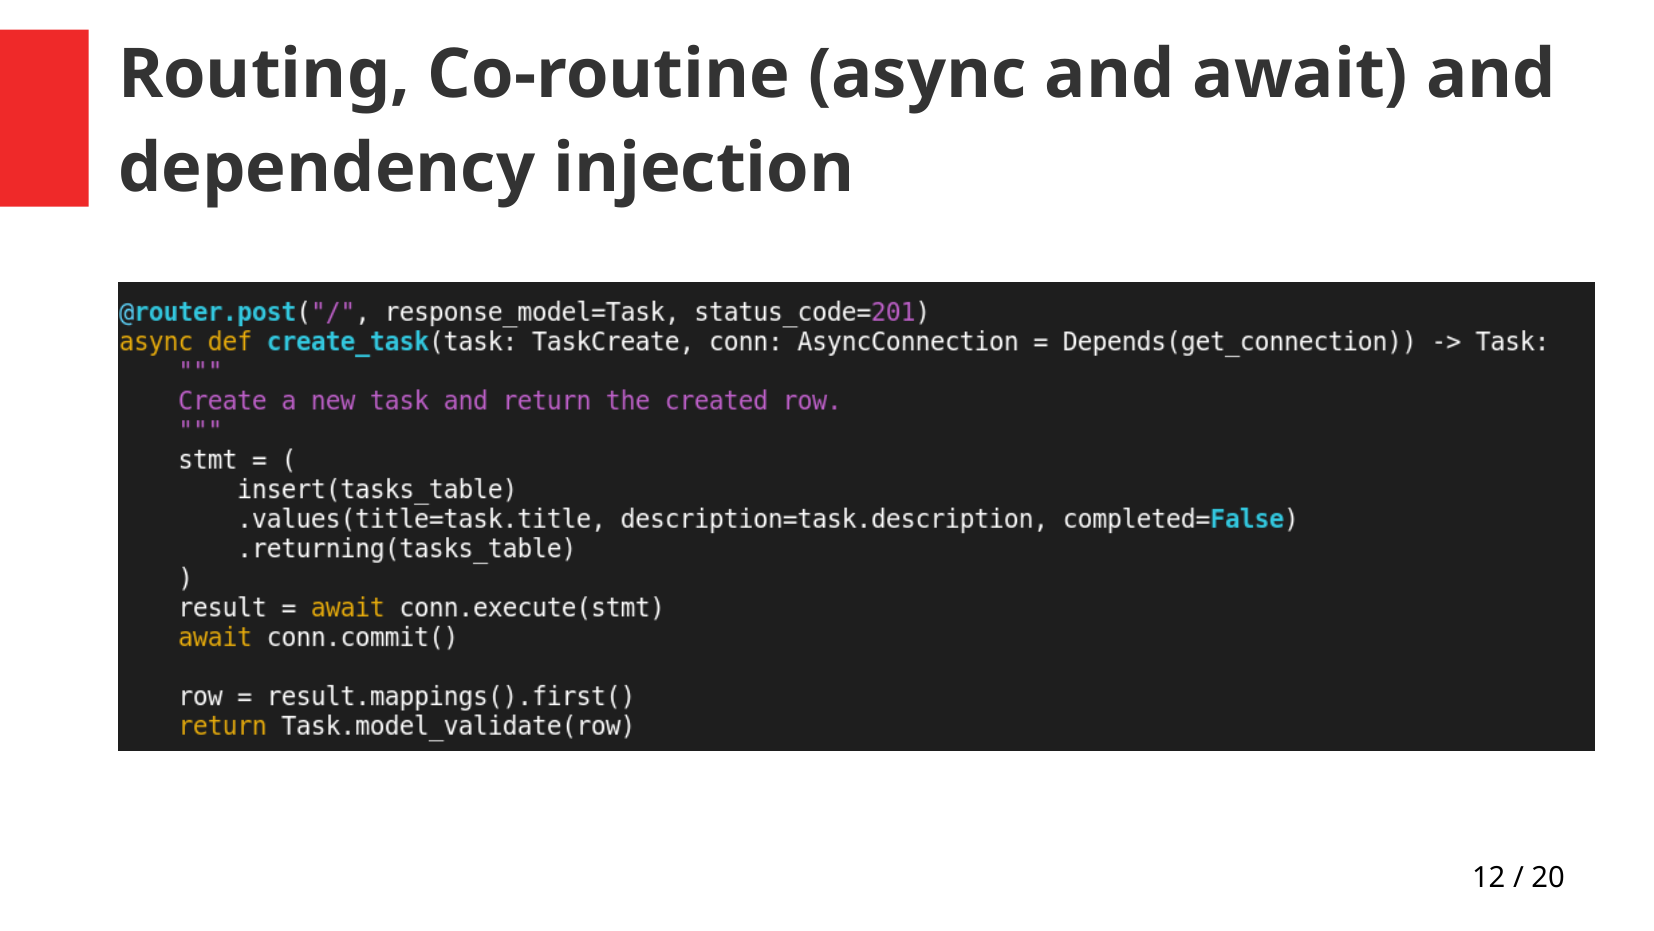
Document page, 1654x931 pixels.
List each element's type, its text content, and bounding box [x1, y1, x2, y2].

picture [118, 282, 1595, 751]
title Routing, Co-routine (async and await) and dependency injection [118, 29, 1595, 207]
